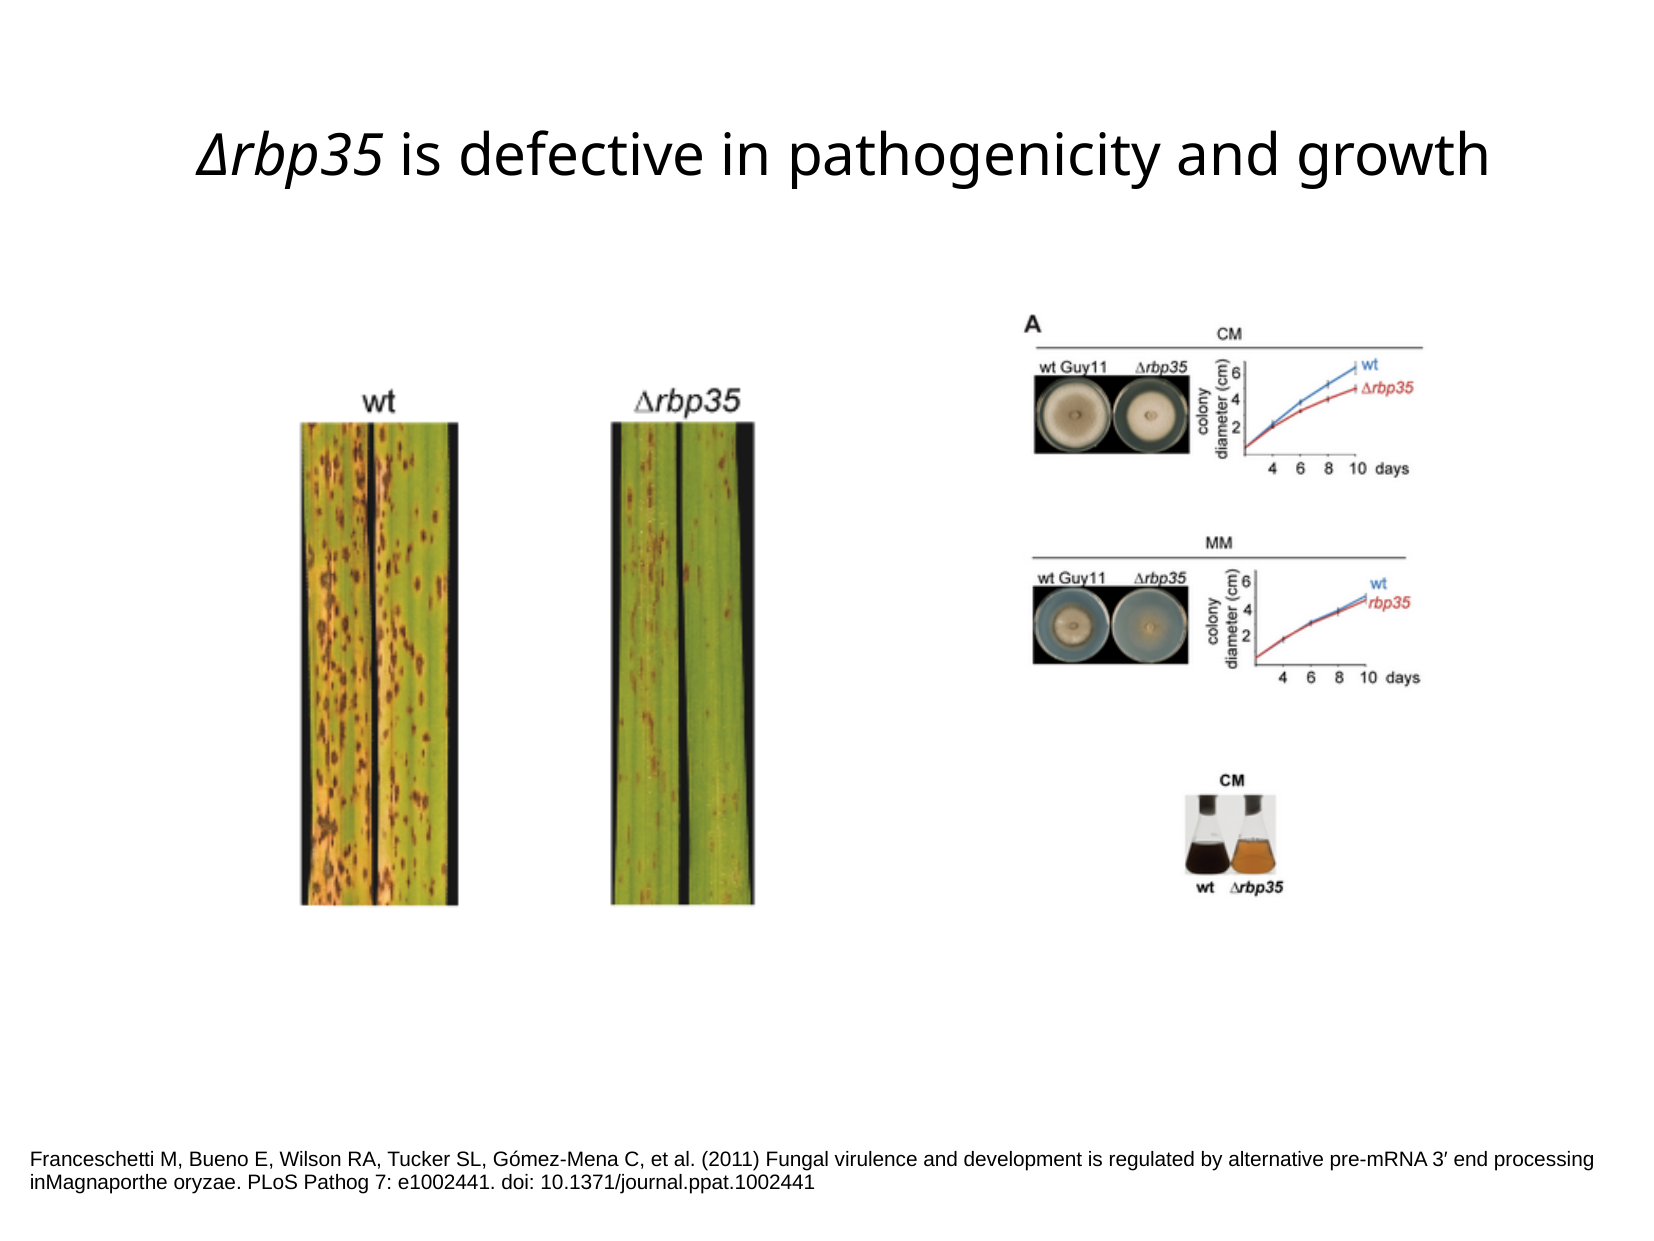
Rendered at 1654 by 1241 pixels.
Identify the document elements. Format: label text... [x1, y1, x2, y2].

title Δrbp35 is defective in pathogenicity and growth [82, 49, 1571, 257]
picture [1022, 524, 1441, 691]
text_box Franceschetti M, Bueno E, Wilson RA, Tucker SL, Gómez-Mena C, et al. (2011) Fungal virulence and development is regulated by alternative pre-mRNA 3′ end processing inMagnaporthe oryzae. PLoS Pathog 7: e1002441. doi: 10.1371/journal.ppat.1002441 [15, 1140, 1611, 1202]
picture [607, 374, 766, 922]
picture [1020, 314, 1431, 489]
picture [1170, 764, 1302, 905]
picture [294, 385, 463, 929]
